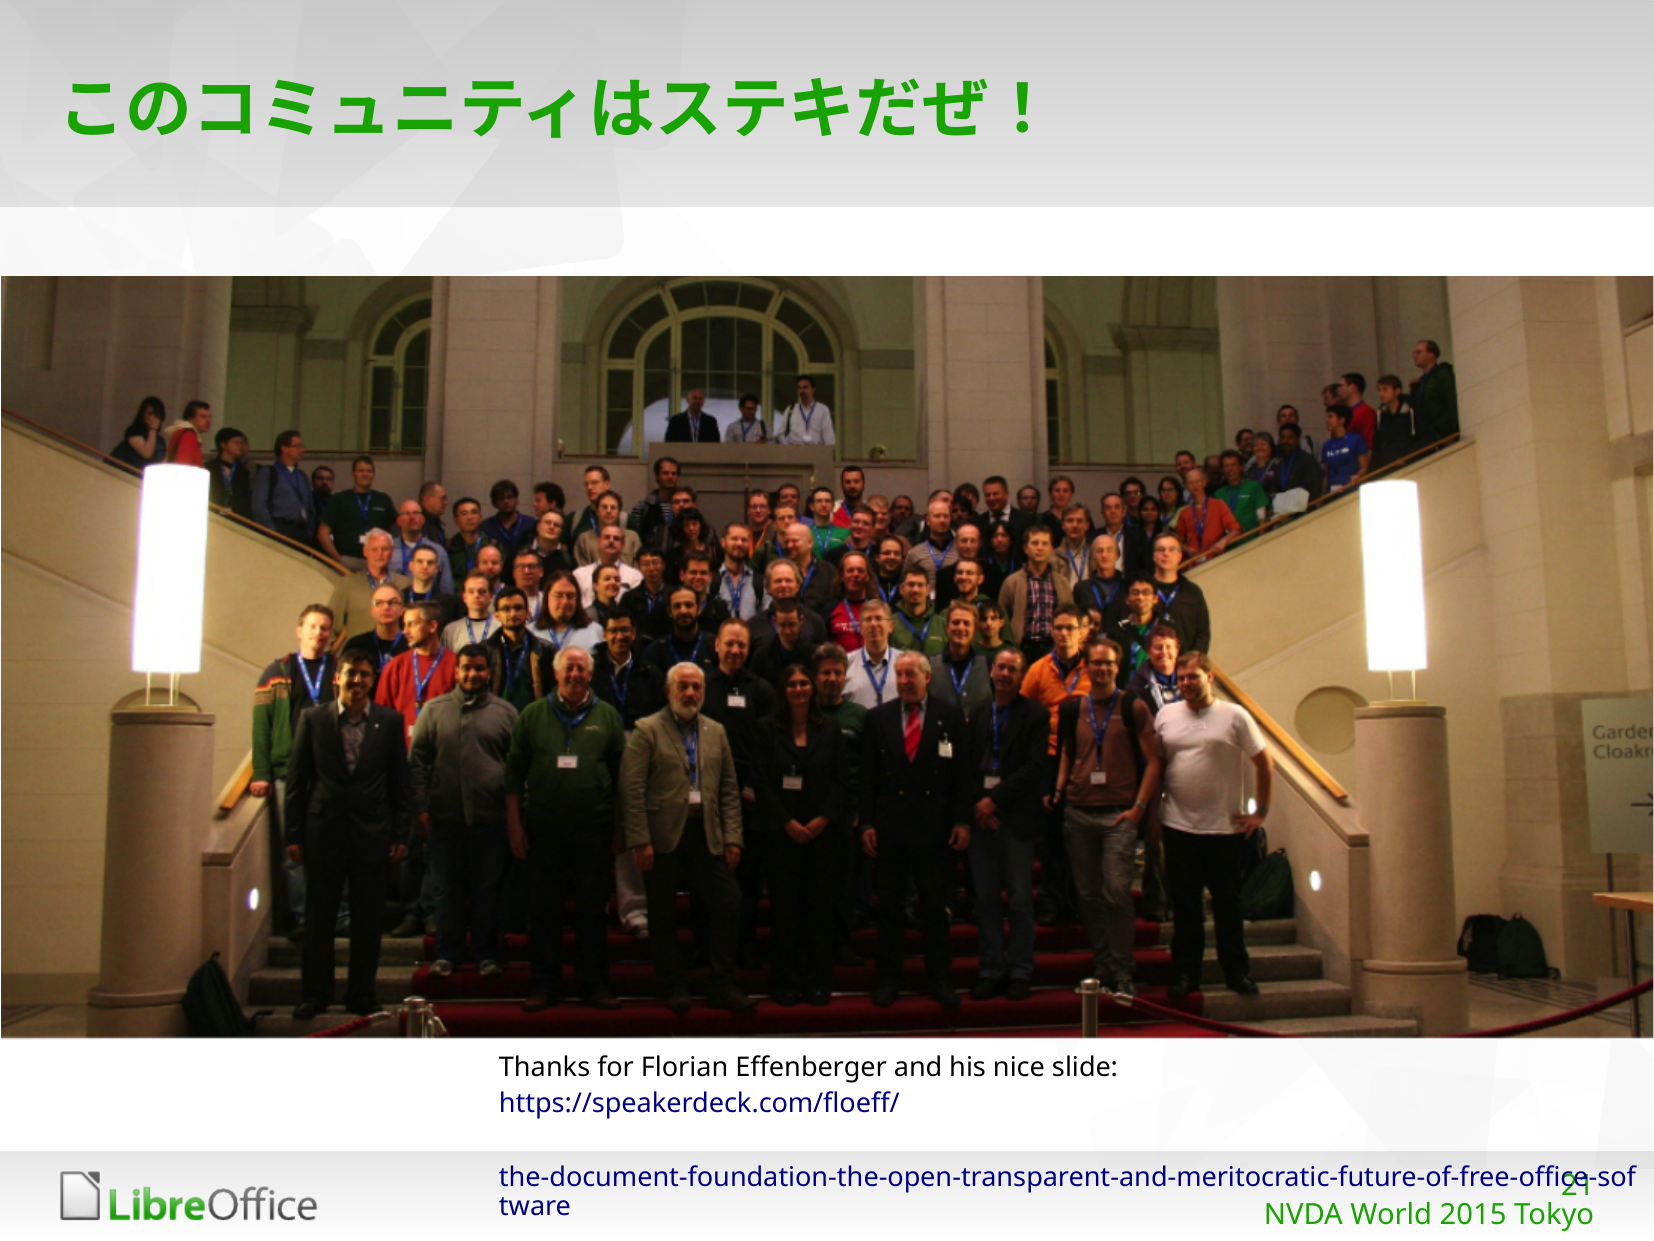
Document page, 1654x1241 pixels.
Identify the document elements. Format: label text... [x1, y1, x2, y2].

picture [0, 0, 1654, 1169]
picture [41, 1152, 337, 1240]
title このコミュニティはステキだぜ！ [59, 29, 1595, 178]
text_box Thanks for Florian Effenberger and his nice slide: https://speakerdeck.com/floeff/ the-document-foundation-the-open-transparent-and-meritocratic-future-of-free-office-software [484, 1040, 1652, 1164]
